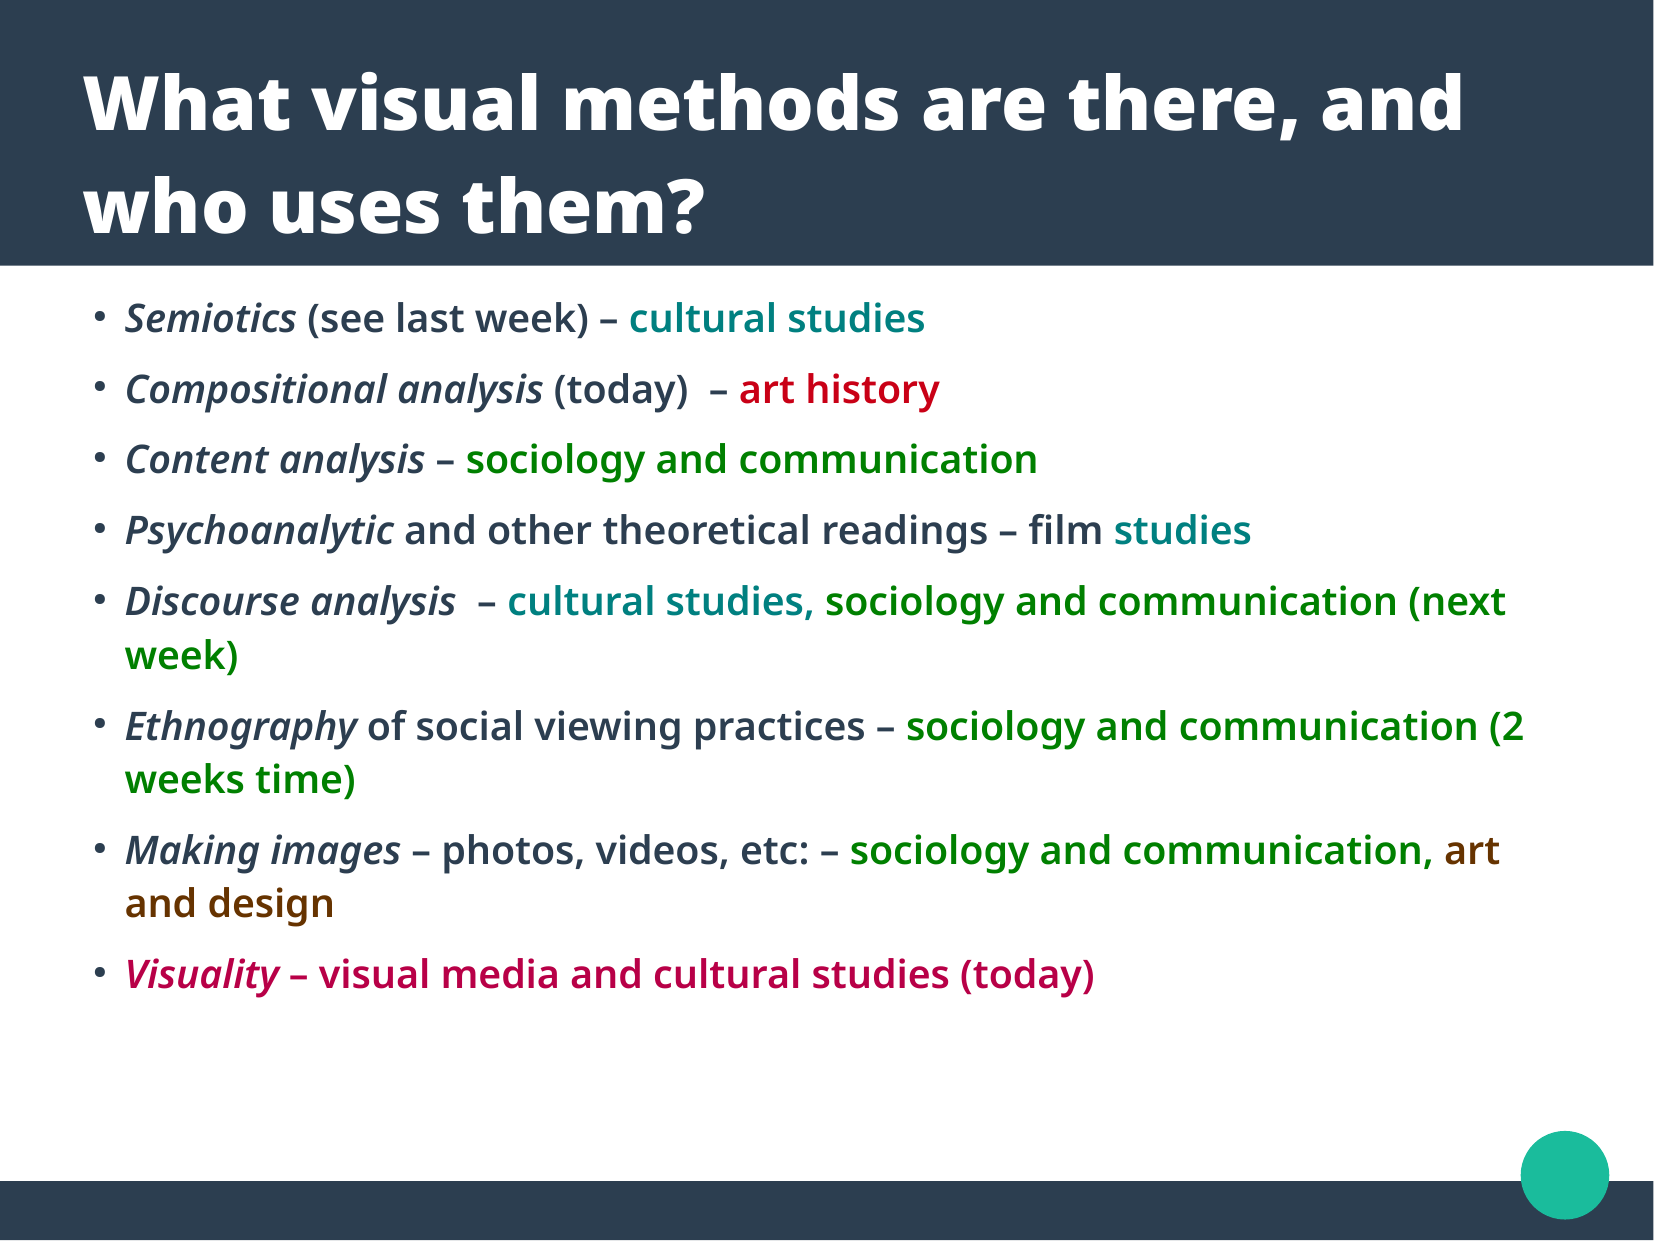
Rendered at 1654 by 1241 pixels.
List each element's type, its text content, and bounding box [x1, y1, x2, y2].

list Semiotics (see last week) – cultural studies Compositional analysis (today) – art history Content analysis – sociology and communication Psychoanalytic and other theoretical readings – film studies Discourse analysis – cultural studies, sociology and communication (next week) Ethnography of social viewing practices – sociology and communication (2 weeks time) Making images – photos, videos, etc: – sociology and communication, art and design Visuality – visual media and cultural studies (today) [82, 290, 1571, 1010]
title What visual methods are there, and who uses them? [82, 49, 1571, 257]
